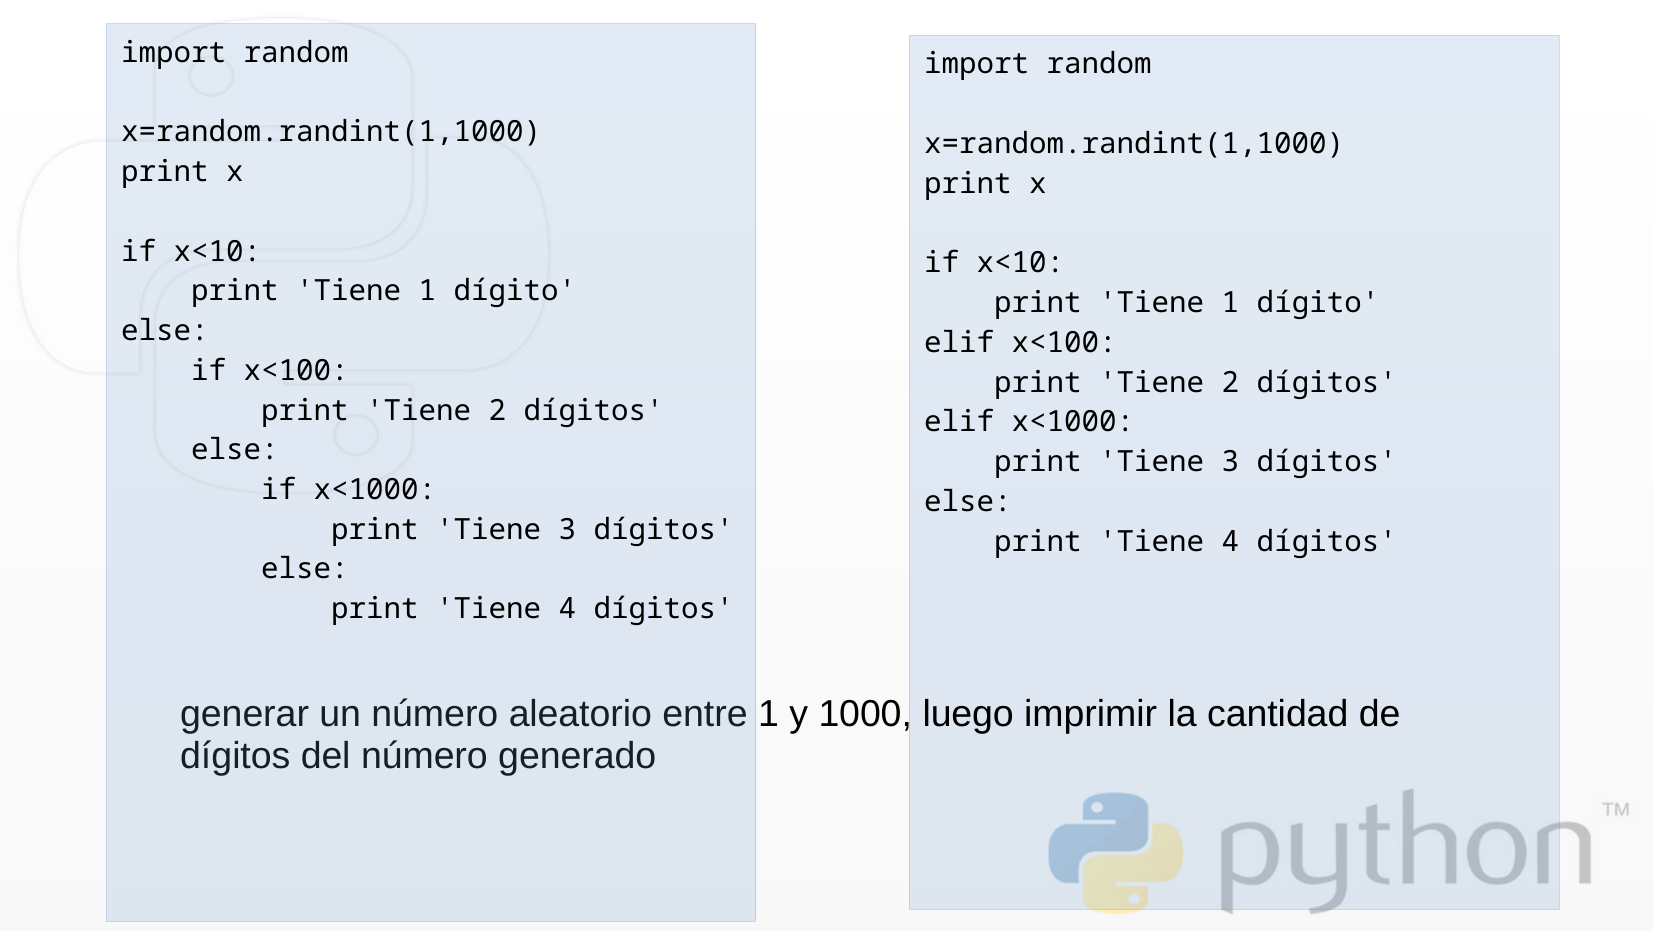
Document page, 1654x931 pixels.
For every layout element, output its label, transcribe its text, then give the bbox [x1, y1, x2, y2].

text_box generar un número aleatorio entre 1 y 1000, luego imprimir la cantidad de dígitos del número generado [756, 685, 1512, 863]
text_box import random x=random.randint(1,1000) print x if x<10: print 'Tiene 1 dígito' else: if x<100: print 'Tiene 2 dígitos' else: if x<1000: print 'Tiene 3 dígitos' else: print 'Tiene 4 dígitos' [106, 23, 756, 922]
picture [0, 0, 1654, 931]
text_box import random x=random.randint(1,1000) print x if x<10: print 'Tiene 1 dígito' elif x<100: print 'Tiene 2 dígitos' elif x<1000: print 'Tiene 3 dígitos' else: print 'Tiene 4 dígitos' [909, 35, 1560, 910]
